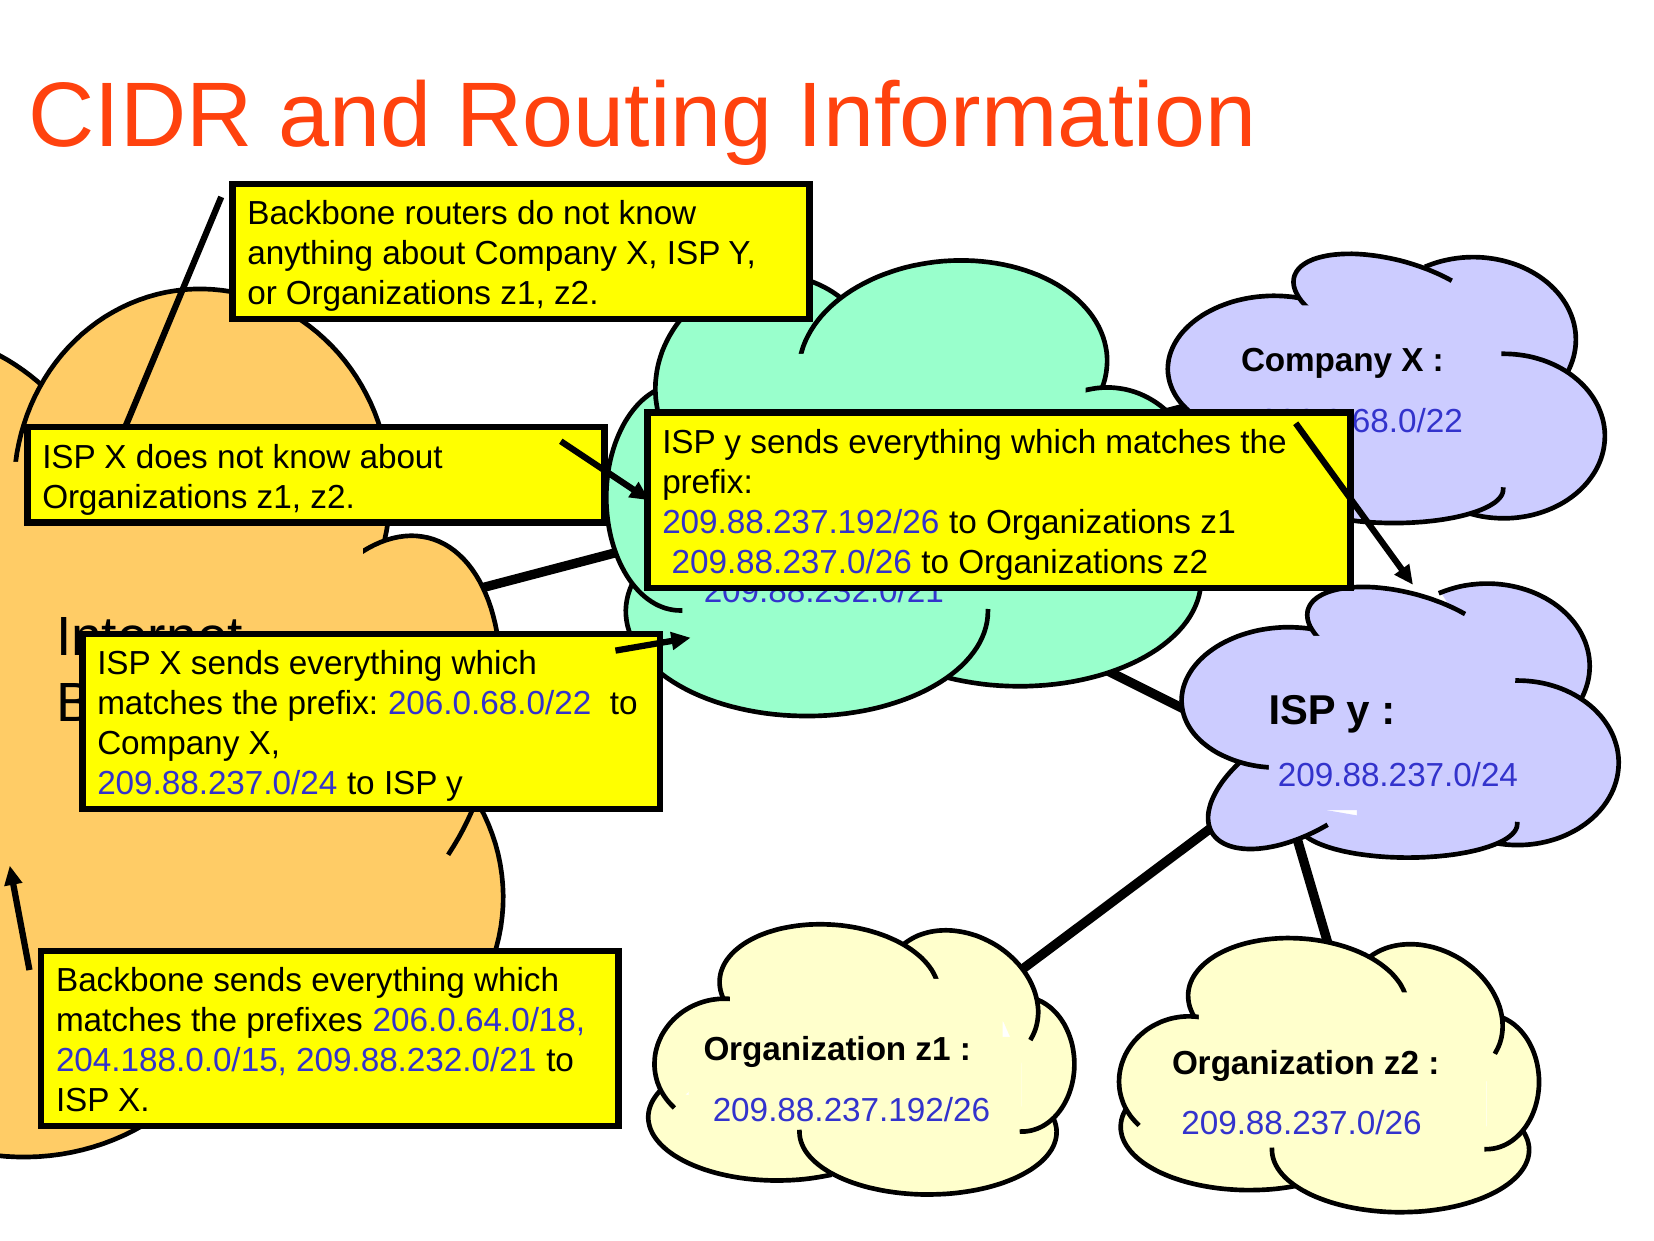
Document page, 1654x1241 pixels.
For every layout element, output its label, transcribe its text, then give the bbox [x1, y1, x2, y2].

text_box [1181, 583, 1619, 858]
text_box ISP X does not know about Organizations z1, z2. [27, 427, 648, 522]
text_box [648, 924, 1061, 1195]
text_box ISP X owns: [688, 399, 1103, 413]
text_box ISP X sends everything which matches the prefix: 206.0.68.0/22 to Company X, 209.88.237.0/24 to ISP y [83, 634, 691, 809]
text_box [126, 288, 380, 427]
text_box [1119, 938, 1530, 1213]
text_box ISP y sends everything which matches the prefix: 209.88.237.192/26 to Organizations z1 209.88.237.0/26 to Organizations z2 [648, 413, 1413, 588]
text_box [606, 473, 688, 642]
text_box Organization z2 : 209.88.237.0/26 [1157, 1033, 1544, 1150]
text_box [660, 588, 1201, 717]
text_box Backbone routers do not know anything about Company X, ISP Y, or Organizations z1, z2. [232, 184, 810, 319]
text_box [0, 289, 504, 1158]
text_box [608, 260, 1169, 498]
text_box [1167, 253, 1605, 524]
text_box Internet Backbone [41, 592, 455, 741]
text_box Company X : 206.0.68.0/22 [1226, 330, 1558, 447]
text_box 206.0.64.0/18 204.188.0.0/15 209.88.232.0/21 [688, 588, 1006, 658]
text_box [1350, 500, 1367, 523]
text_box Organization z1 : 209.88.237.192/26 [688, 1019, 1075, 1136]
text_box Backbone sends everything which matches the prefixes 206.0.64.0/18, 204.188.0.0/15, 209.88.232.0/21 to ISP X. [41, 951, 618, 1126]
title CIDR and Routing Information [13, 27, 1640, 193]
text_box ISP y : 209.88.237.0/24 [1253, 675, 1585, 802]
